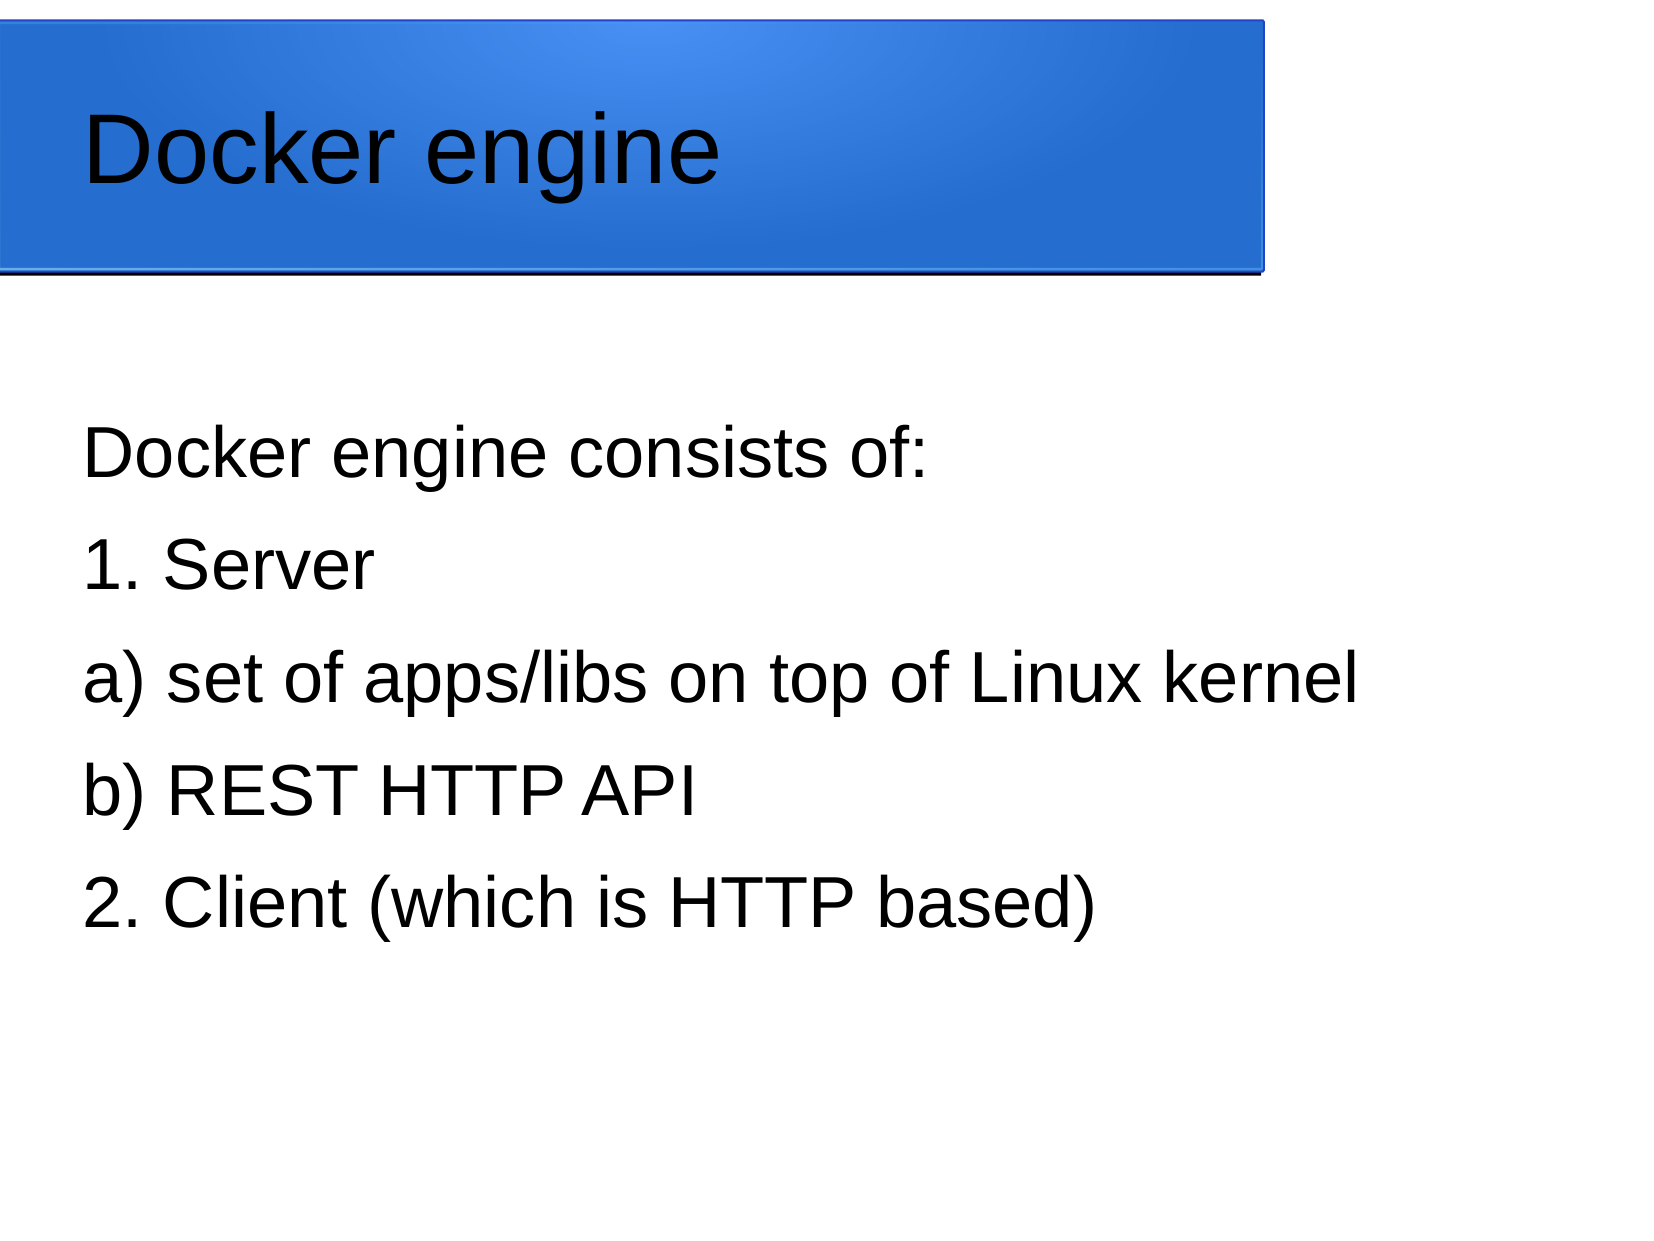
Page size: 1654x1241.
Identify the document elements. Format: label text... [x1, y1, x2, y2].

list Docker engine consists of: 1. Server a) set of apps/libs on top of Linux kernel b) REST HTTP API 2. Client (which is HTTP based) [82, 299, 1571, 1019]
title Docker engine [82, 47, 1235, 252]
